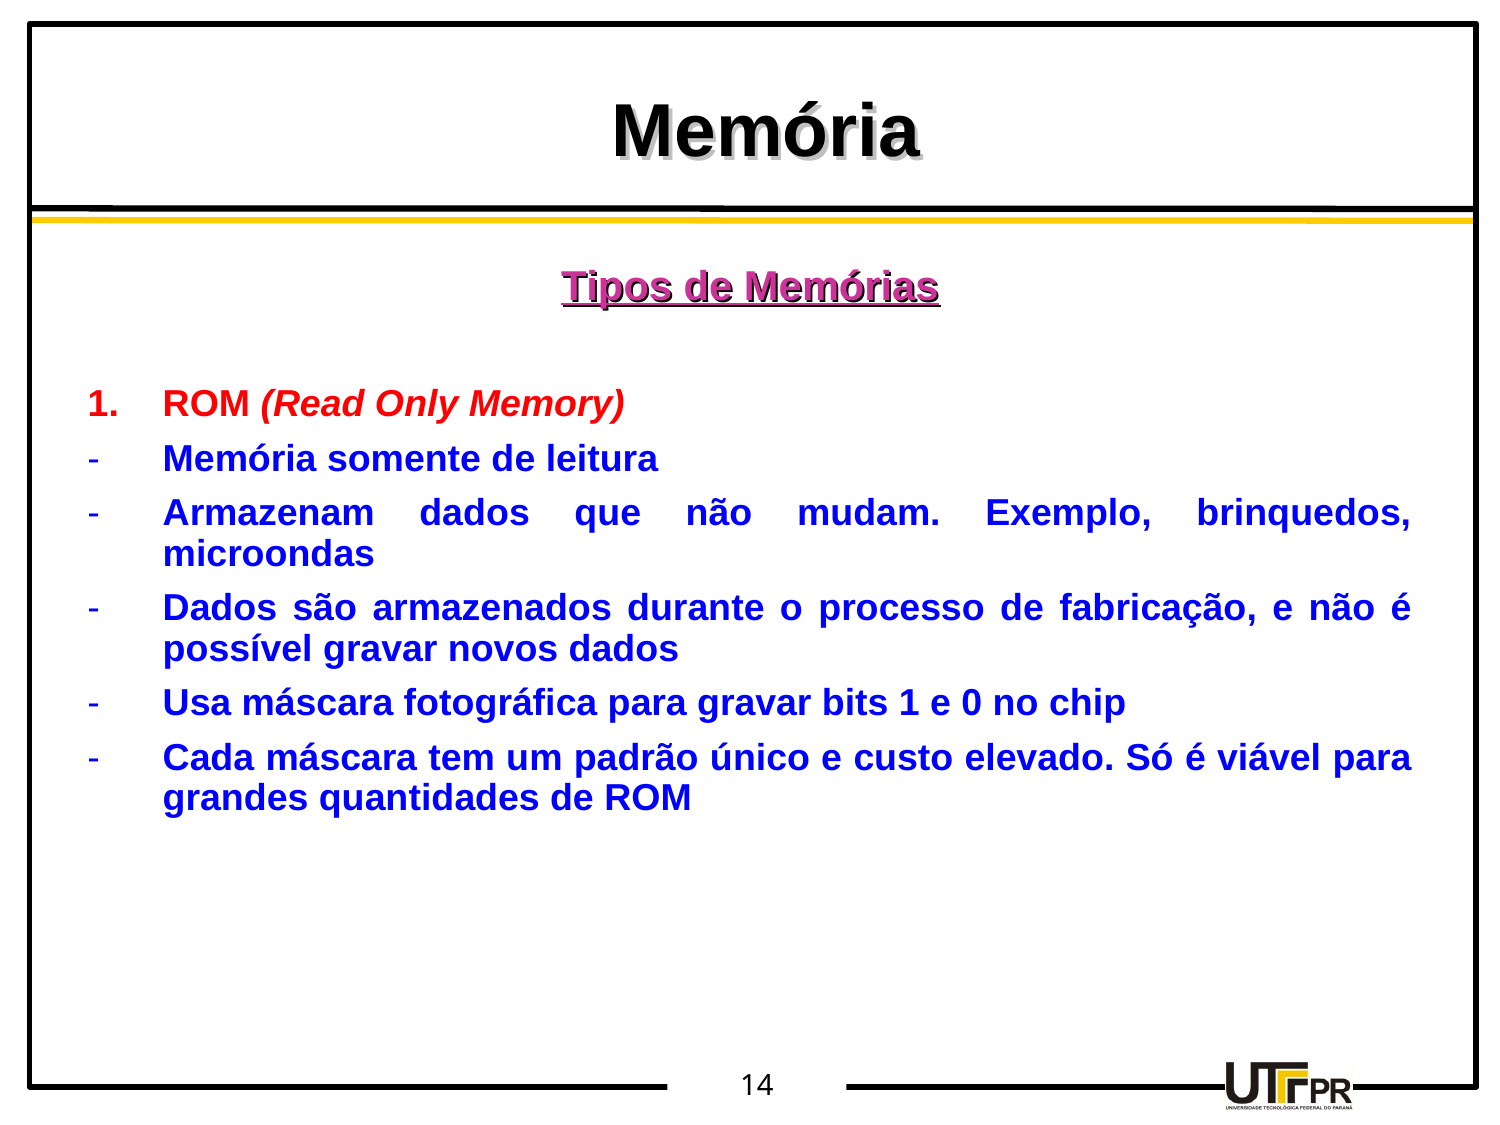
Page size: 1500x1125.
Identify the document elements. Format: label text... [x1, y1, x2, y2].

picture [1225, 1062, 1353, 1110]
text_box Memória [29, 29, 1477, 207]
list Tipos de Memórias ROM (Read Only Memory) Memória somente de leitura Armazenam dados que não mudam. Exemplo, brinquedos, microondas Dados são armazenados durante o processo de fabricação, e não é possível gravar novos dados Usa máscara fotográfica para gravar bits 1 e 0 no chip Cada máscara tem um padrão único e custo elevado. Só é viável para grandes quantidades de ROM [72, 257, 1428, 1027]
